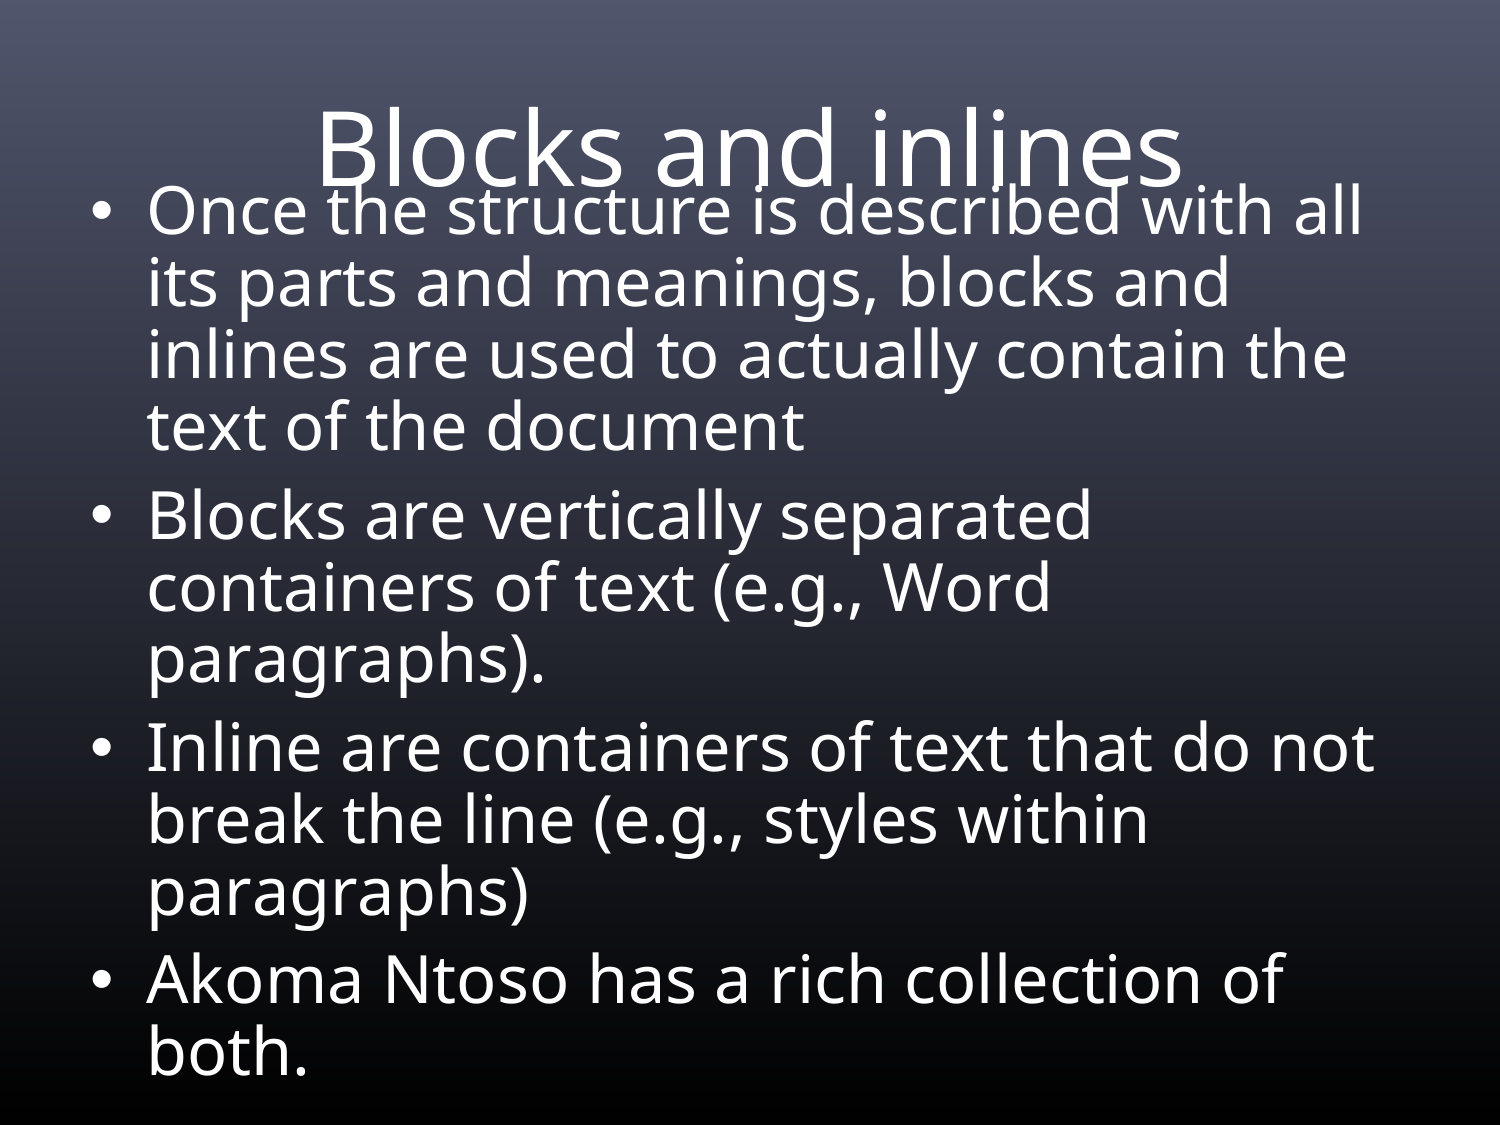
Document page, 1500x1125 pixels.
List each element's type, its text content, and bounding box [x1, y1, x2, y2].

title Blocks and inlines [75, 74, 1426, 169]
list Once the structure is described with all its parts and meanings, blocks and inlines are used to actually contain the text of the document Blocks are vertically separated containers of text (e.g., Word paragraphs). Inline are containers of text that do not break the line (e.g., styles within paragraphs) Akoma Ntoso has a rich collection of both. [75, 169, 1426, 1098]
